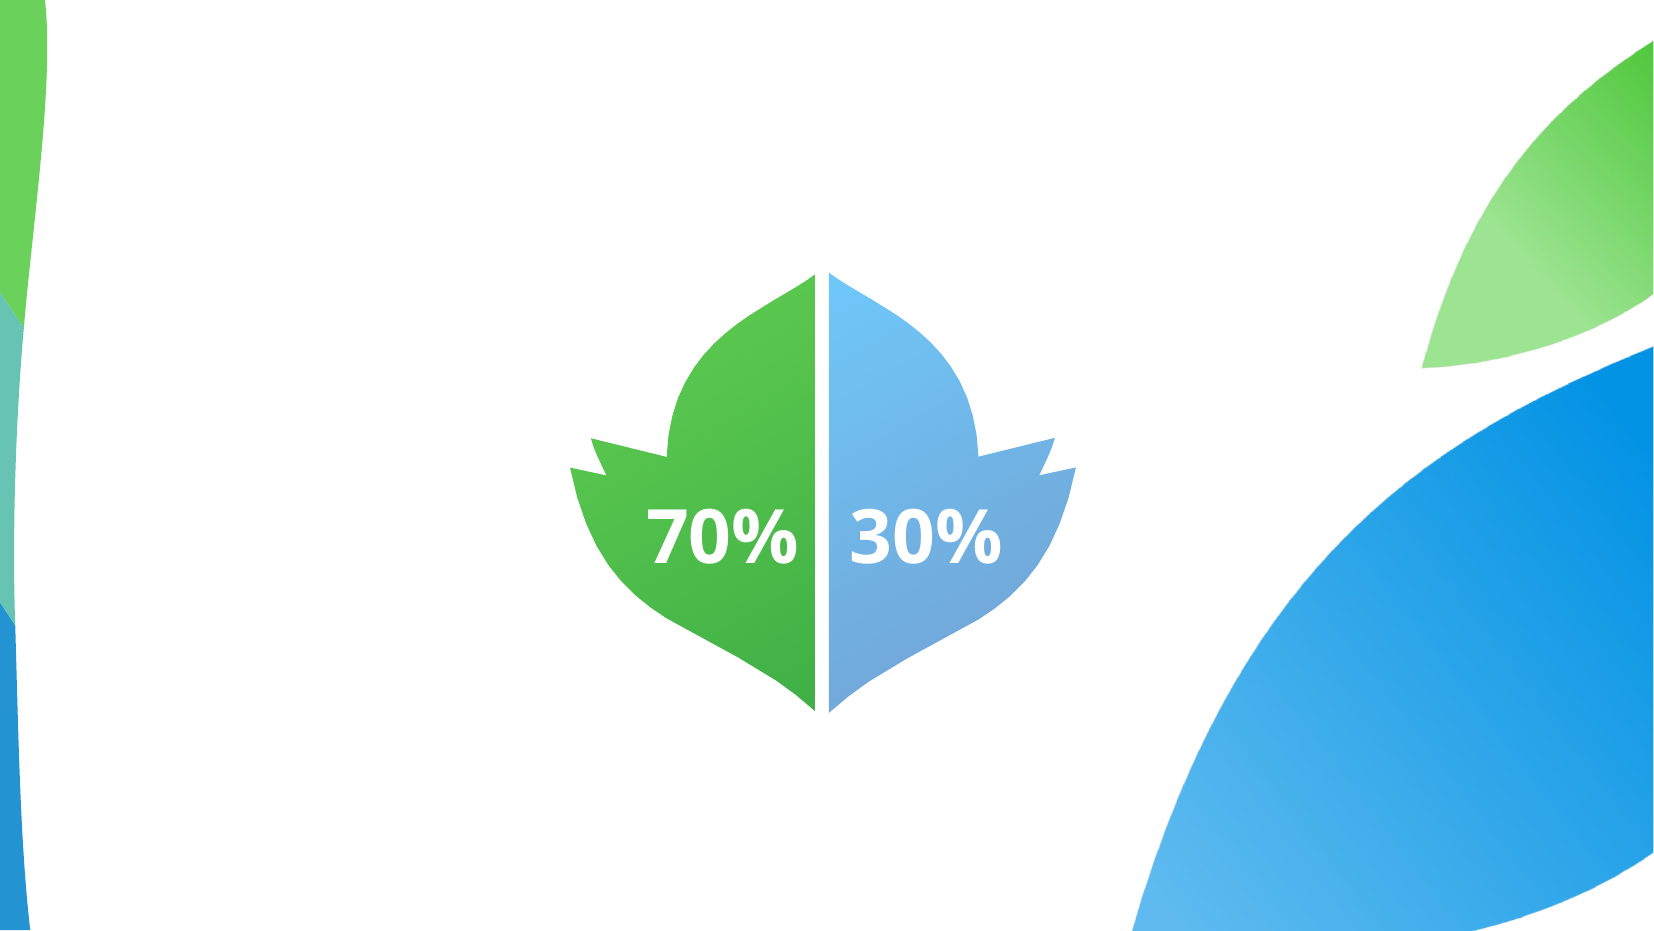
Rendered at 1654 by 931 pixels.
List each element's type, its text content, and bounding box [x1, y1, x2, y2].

picture [1133, 41, 1654, 930]
text_box 70% [615, 477, 806, 592]
text_box [570, 274, 815, 711]
text_box [828, 272, 1076, 713]
text_box 30% [844, 477, 1053, 592]
